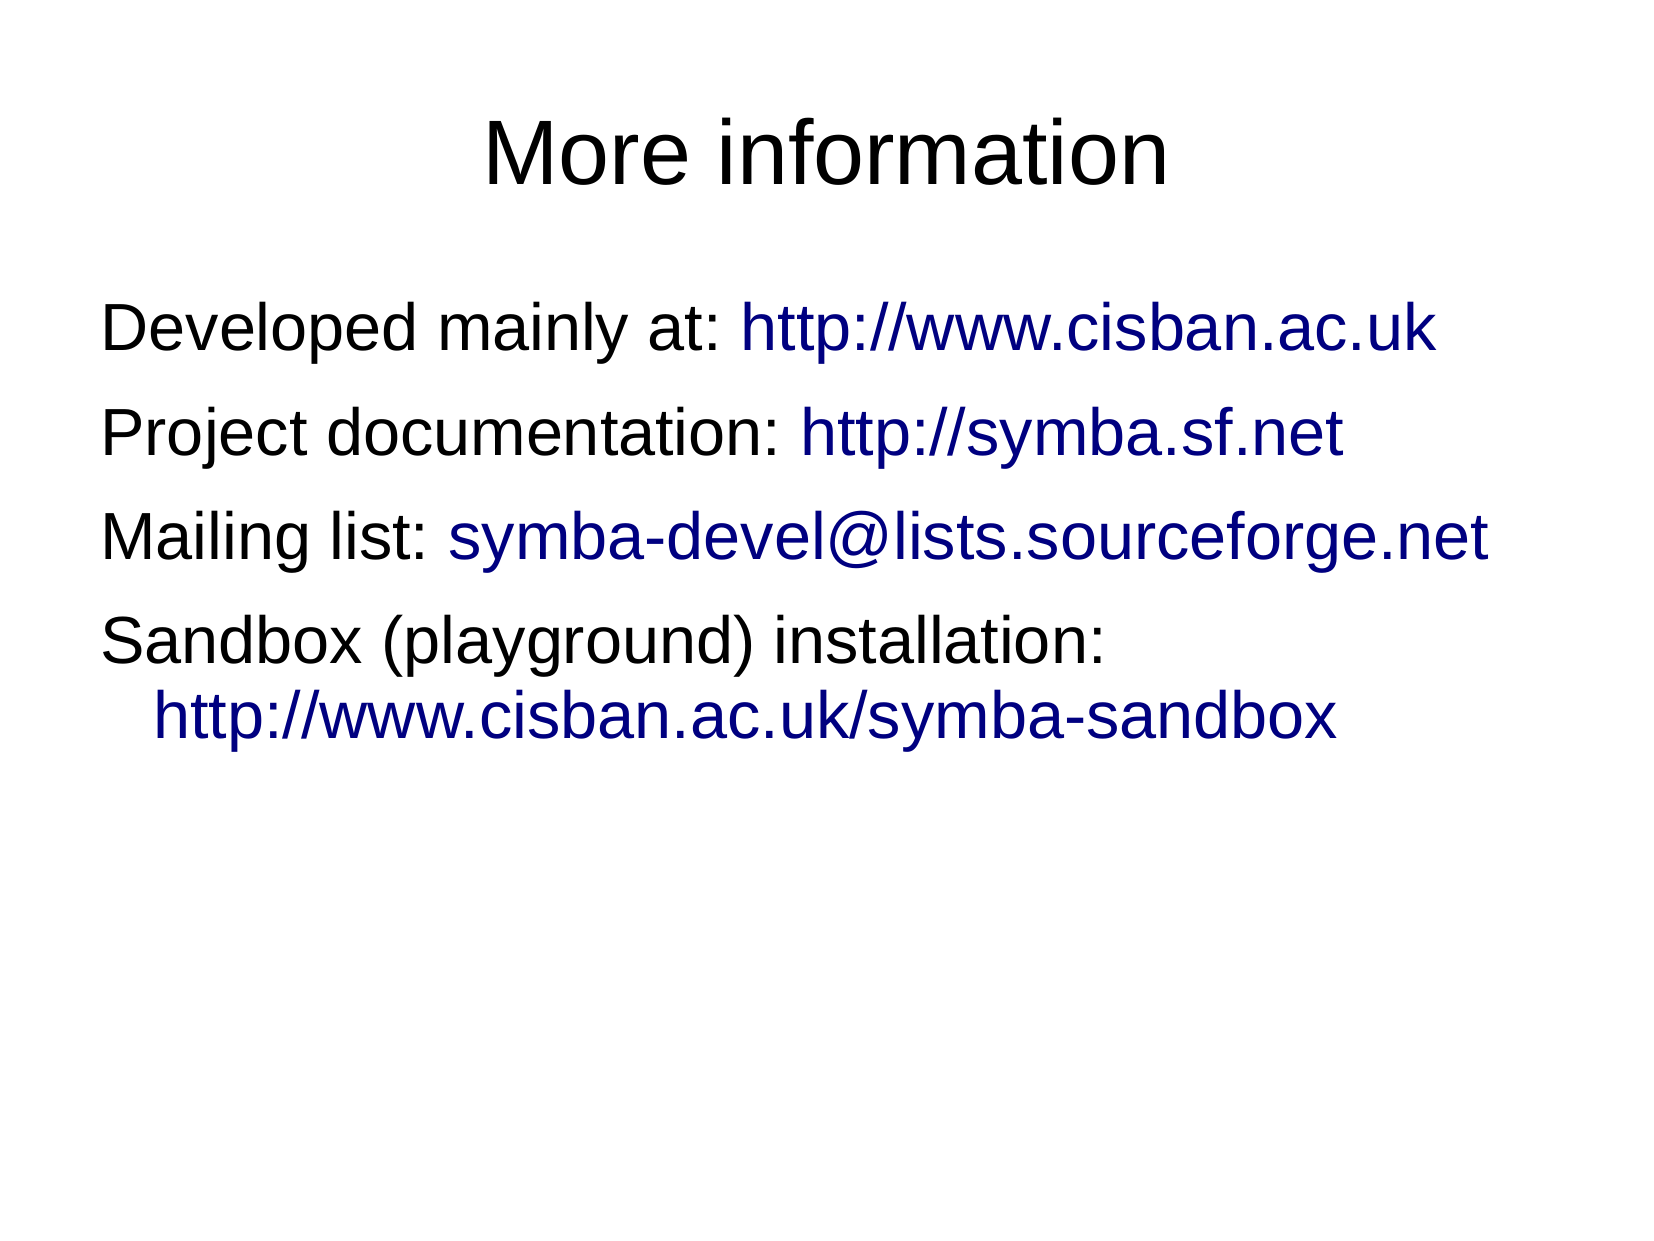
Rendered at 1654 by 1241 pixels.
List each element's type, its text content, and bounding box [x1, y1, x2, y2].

list Developed mainly at: http://www.cisban.ac.uk Project documentation: http://symba.sf.net Mailing list: symba-devel@lists.sourceforge.net Sandbox (playground) installation: http://www.cisban.ac.uk/symba-sandbox [82, 290, 1571, 1094]
title More information [82, 56, 1571, 250]
